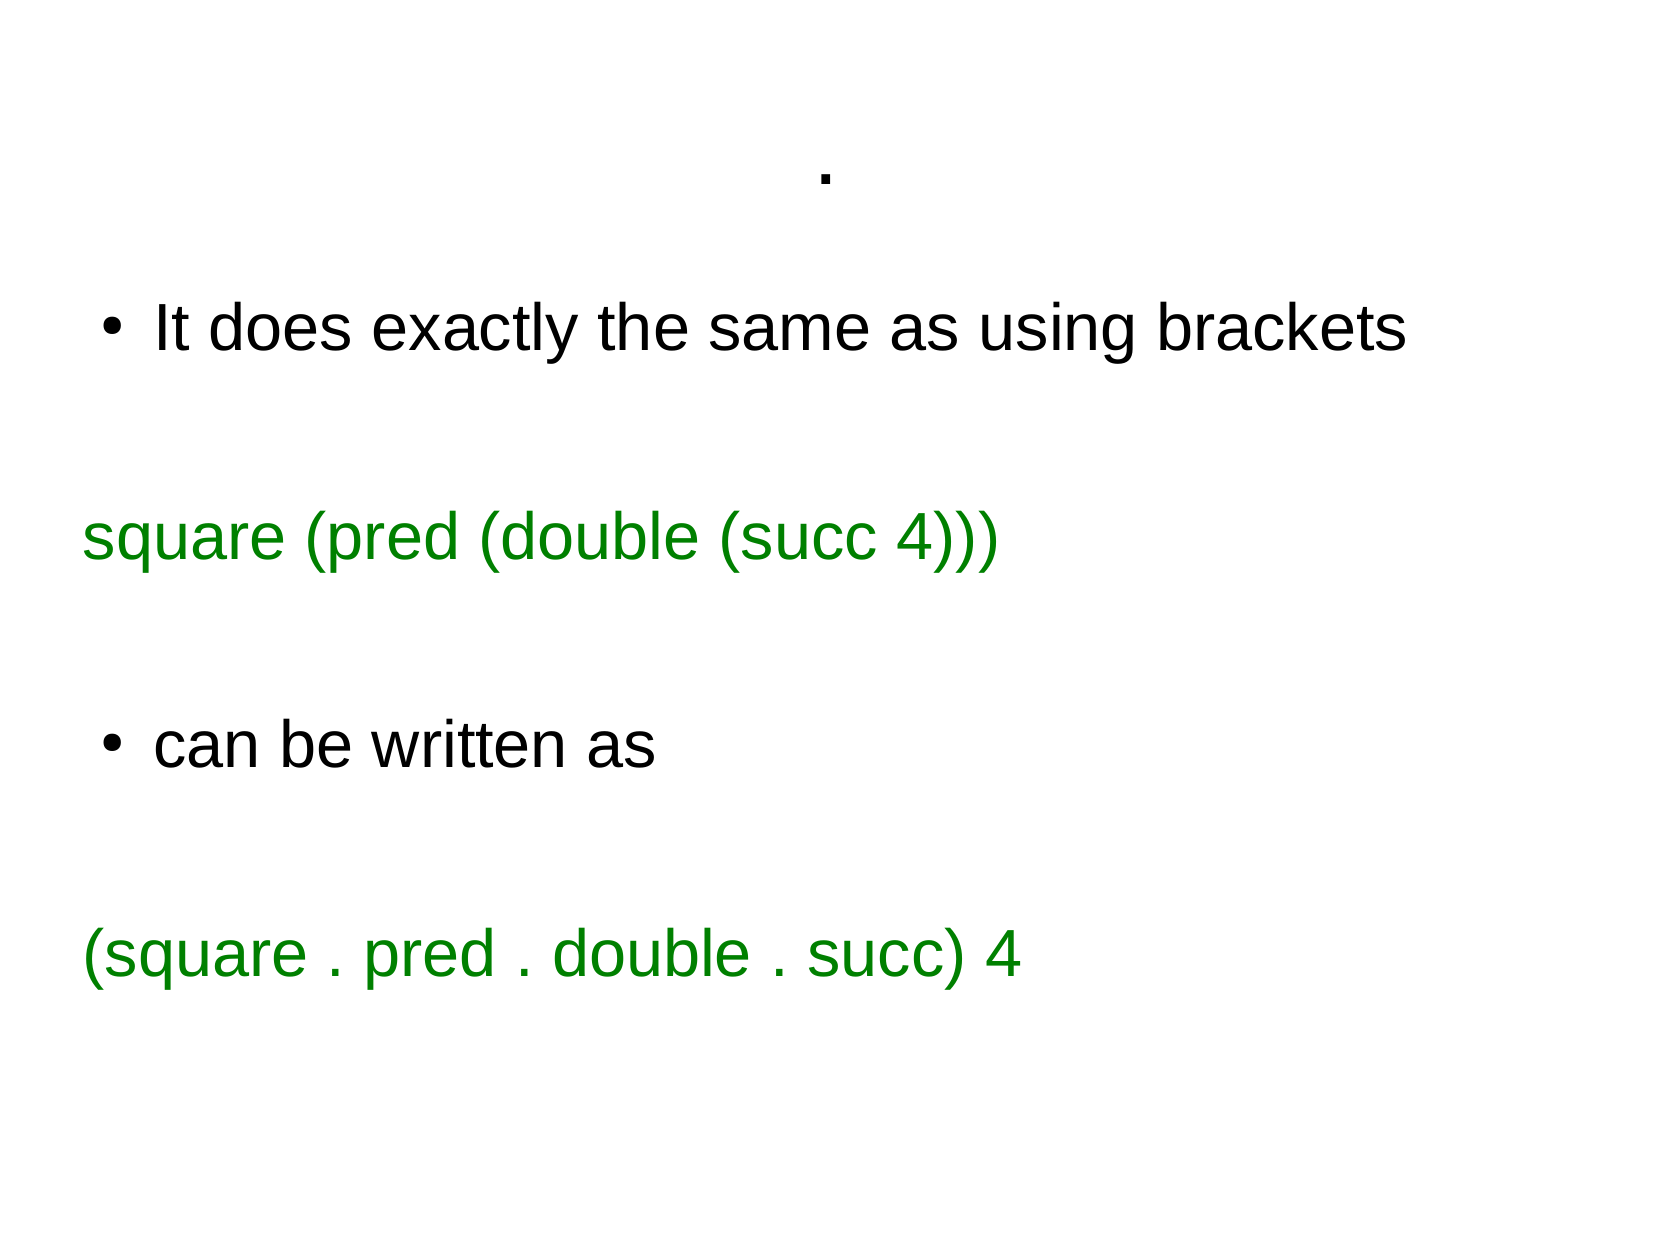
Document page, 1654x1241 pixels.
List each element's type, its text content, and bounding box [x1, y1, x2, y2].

title . [82, 56, 1571, 250]
list It does exactly the same as using brackets square (pred (double (succ 4))) can be written as (square . pred . double . succ) 4 [82, 290, 1571, 1094]
